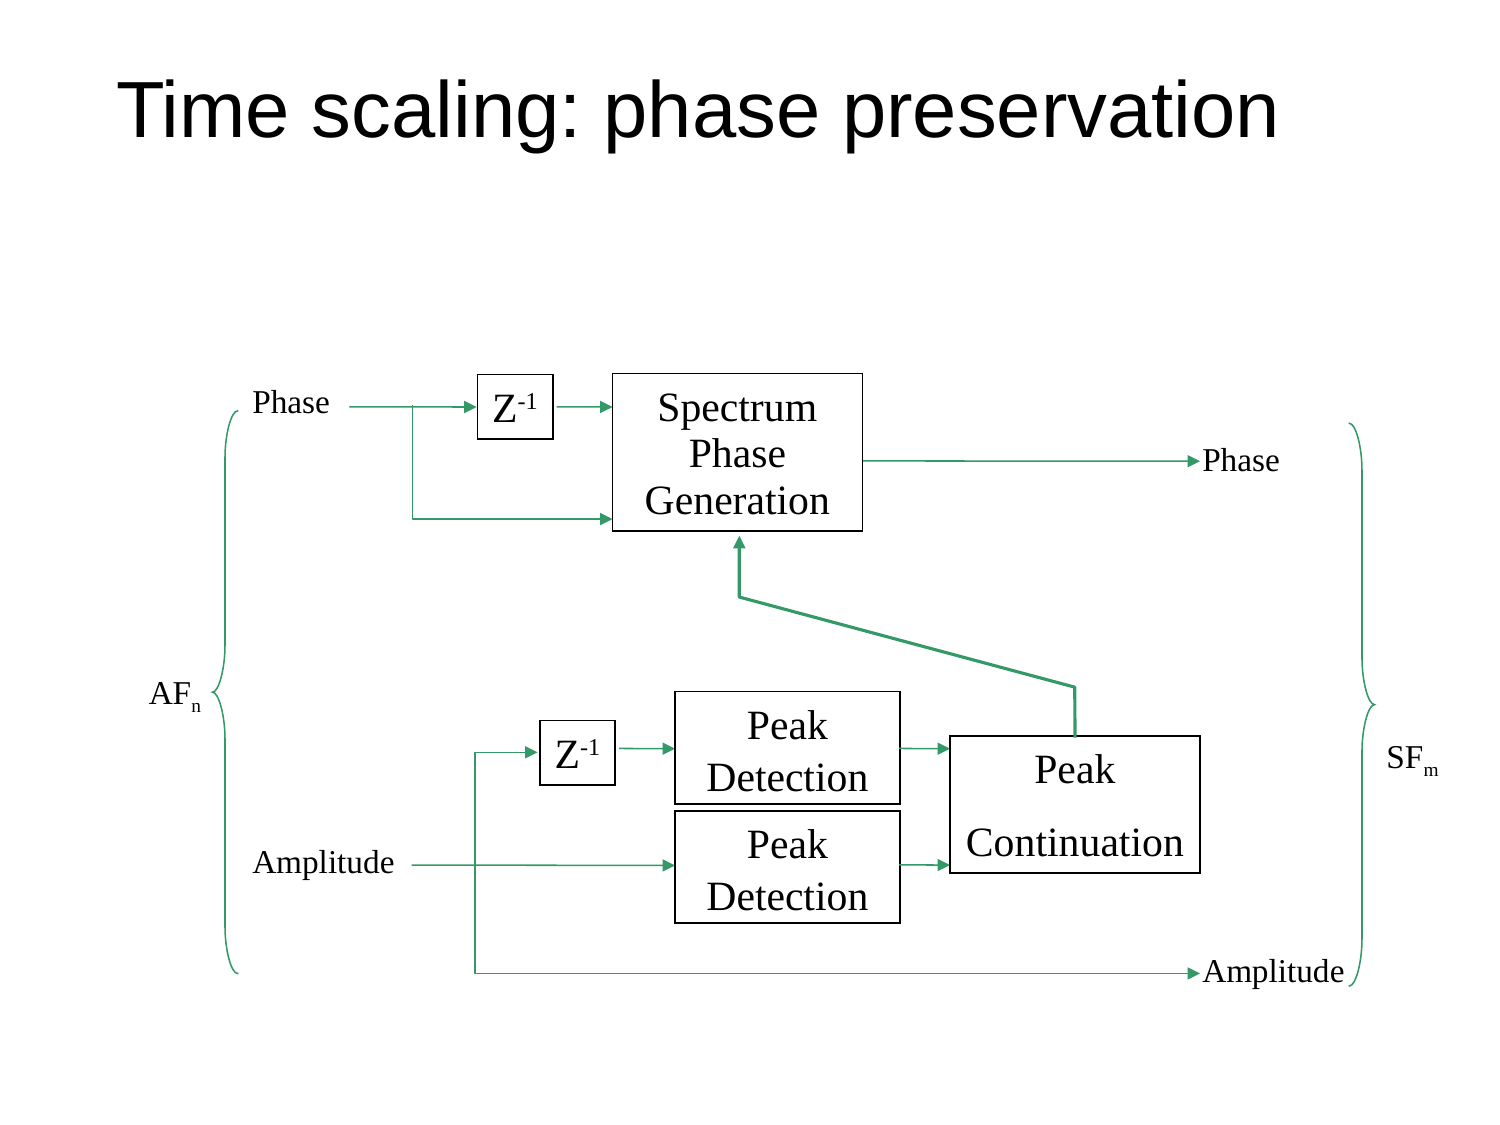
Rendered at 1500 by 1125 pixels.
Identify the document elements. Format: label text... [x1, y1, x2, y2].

text_box AFn [216, 660, 238, 721]
text_box AFn [112, 660, 223, 721]
text_box Amplitude [237, 834, 413, 890]
text_box Z-1 [477, 374, 553, 440]
title Time scaling: phase preservation [73, 2, 1350, 206]
text_box Peak Continuation [949, 735, 1201, 874]
text_box Amplitude [1187, 943, 1363, 999]
text_box Phase [1187, 432, 1363, 488]
text_box Spectrum Phase Generation [612, 373, 863, 532]
text_box Phase [237, 373, 413, 429]
text_box Z-1 [539, 720, 616, 786]
text_box Peak Detection [675, 810, 901, 924]
text_box Peak Detection [675, 691, 901, 804]
text_box SFm [1349, 724, 1476, 785]
